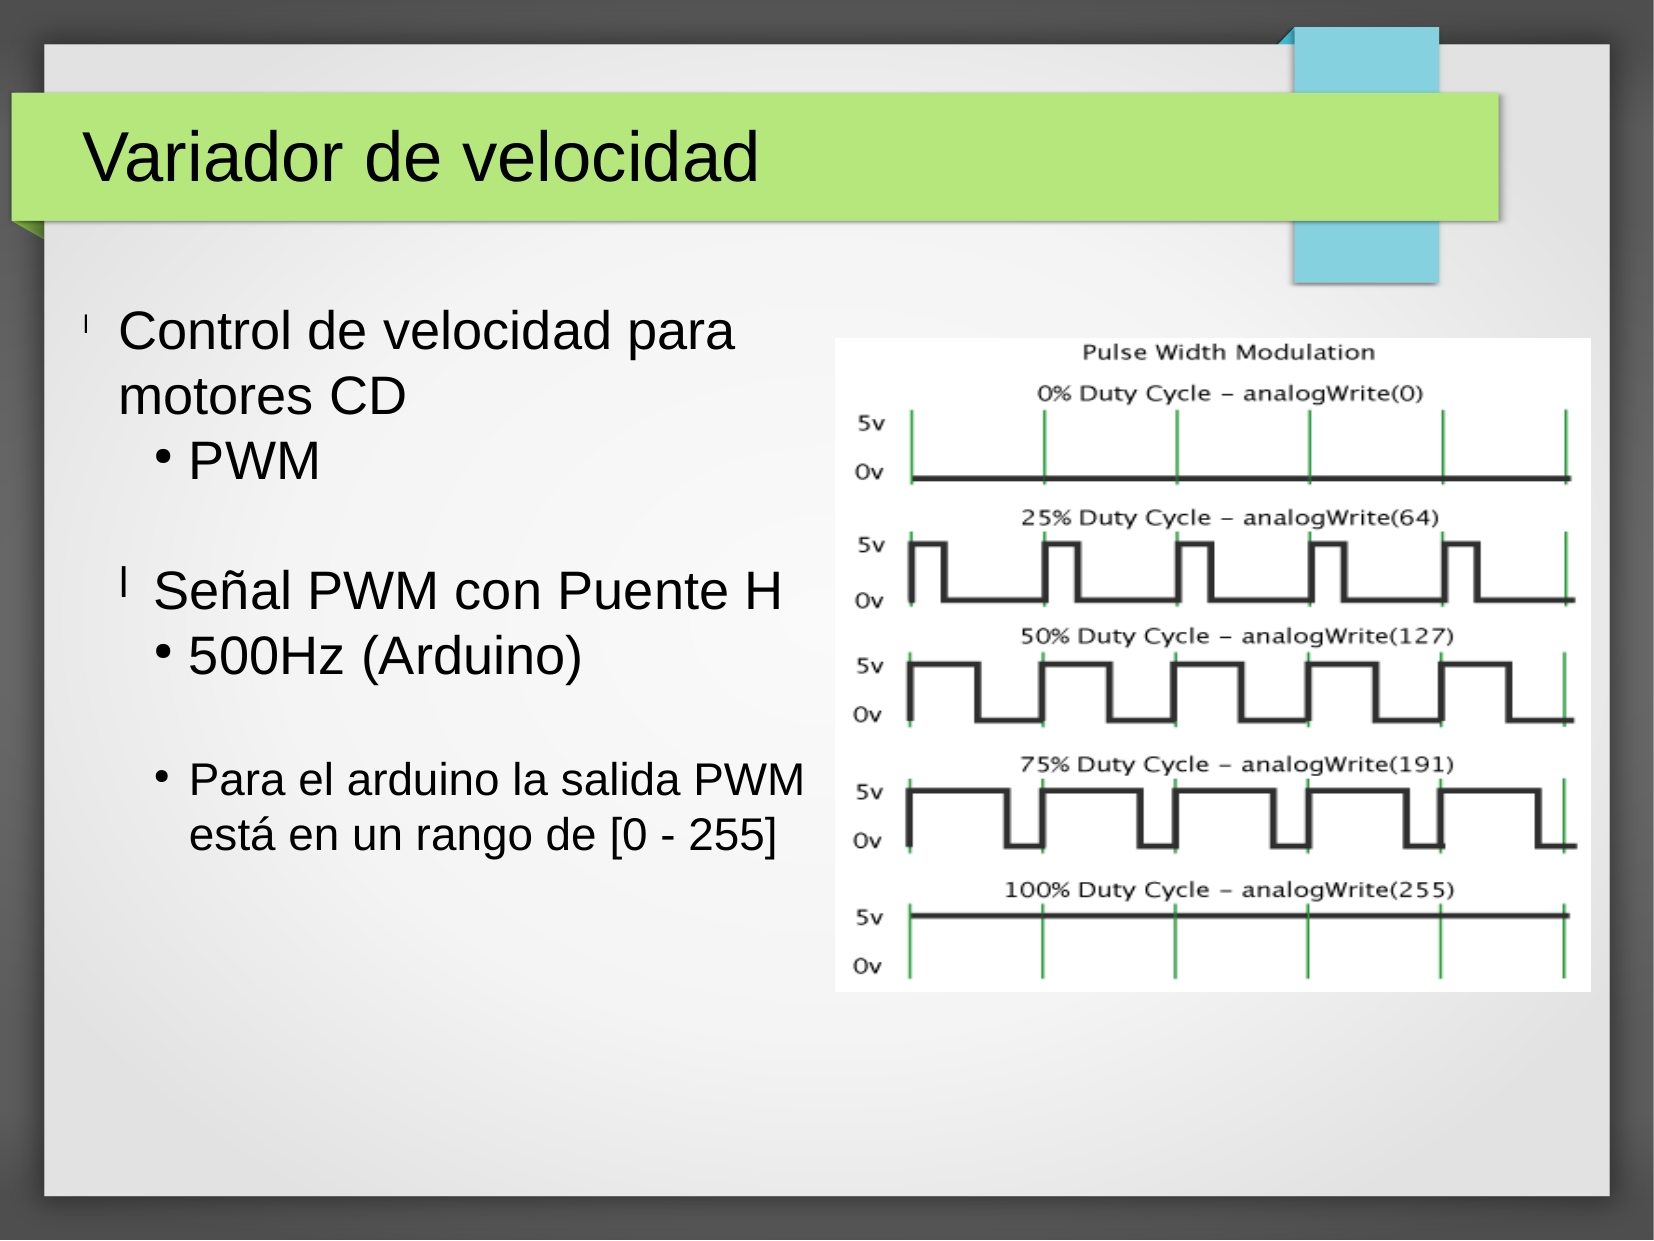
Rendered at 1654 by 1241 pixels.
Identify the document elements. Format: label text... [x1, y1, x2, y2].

text_box Control de velocidad para motores CD PWM Señal PWM con Puente H 500Hz (Arduino) Para el arduino la salida PWM está en un rango de [0 - 255] [82, 295, 841, 1015]
picture [0, 0, 1654, 1240]
text_box Variador de velocidad [82, 94, 1264, 213]
